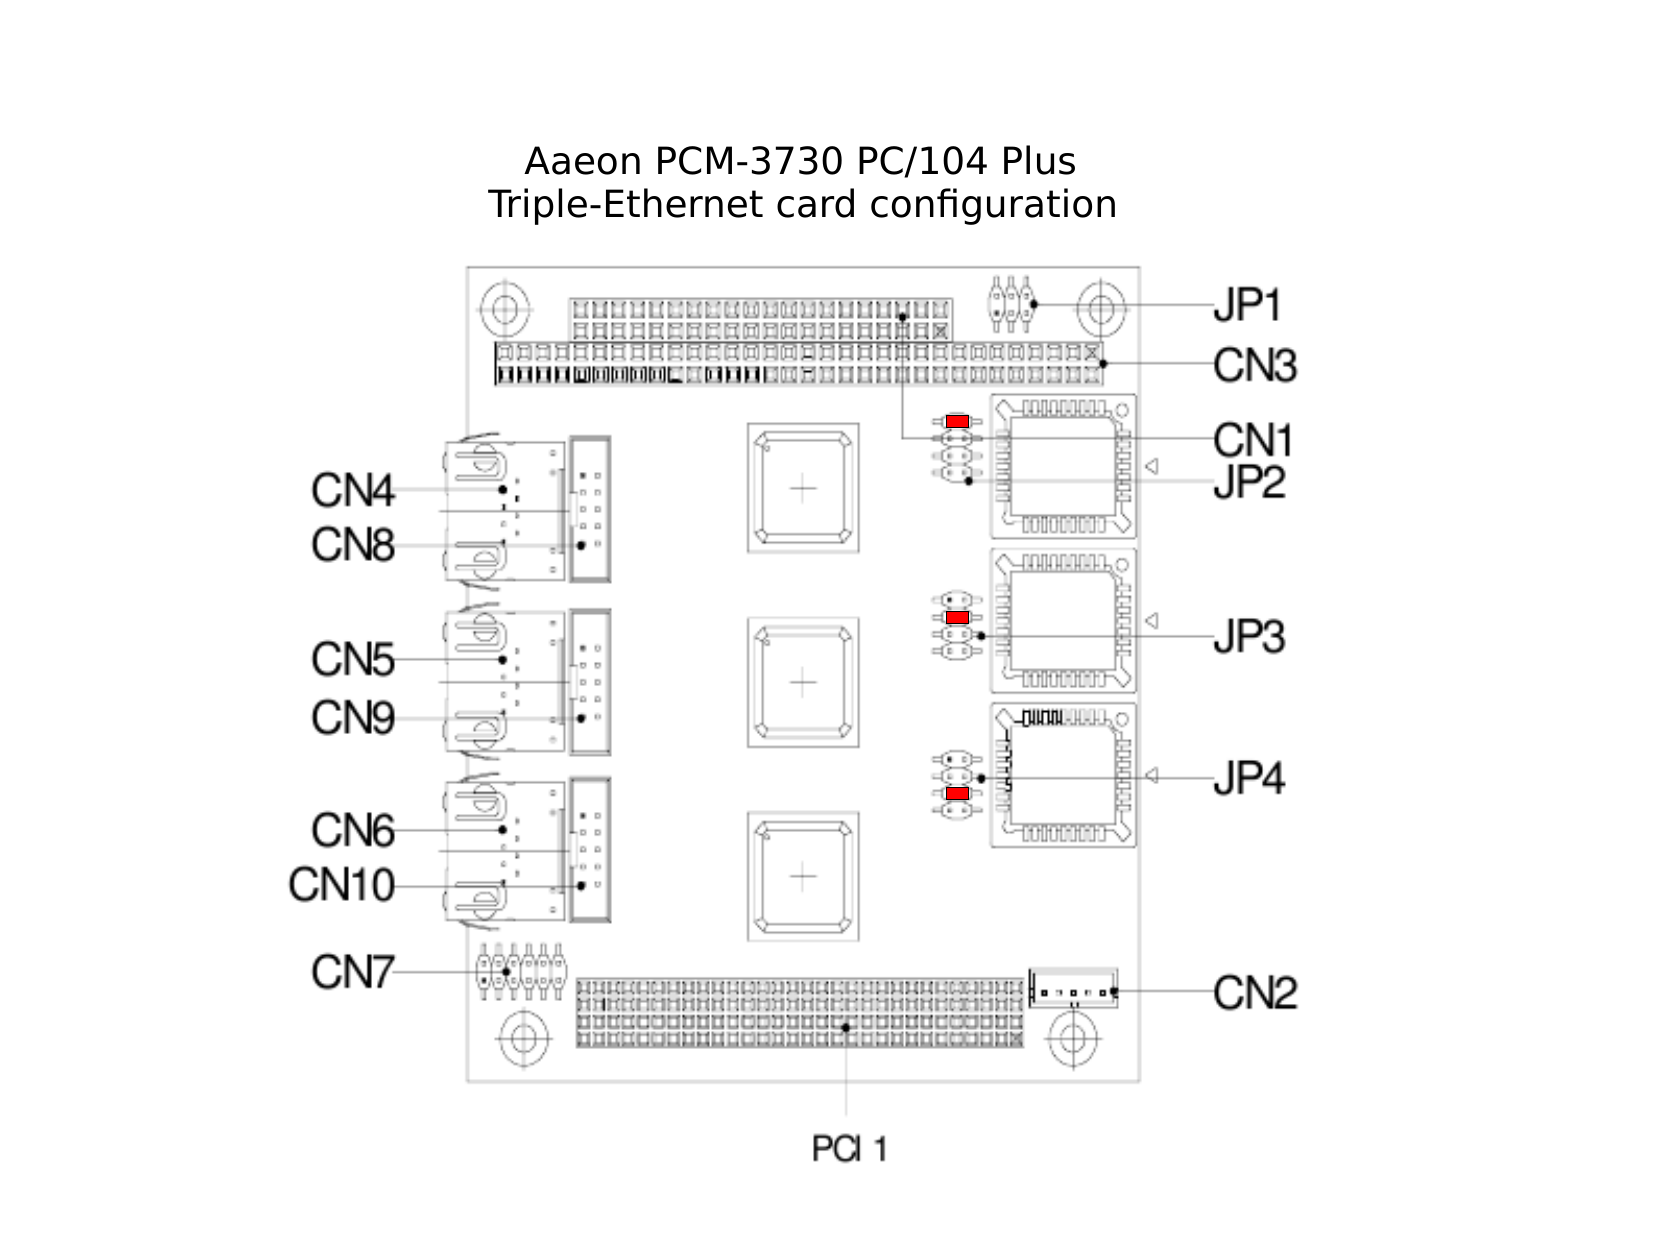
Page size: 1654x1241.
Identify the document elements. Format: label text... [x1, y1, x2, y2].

text_box Aaeon PCM-3730 PC/104 Plus Triple-Ethernet card configuration [473, 132, 1121, 235]
text_box [946, 611, 969, 624]
picture [253, 248, 1311, 1175]
text_box [946, 787, 969, 800]
text_box [946, 415, 969, 428]
